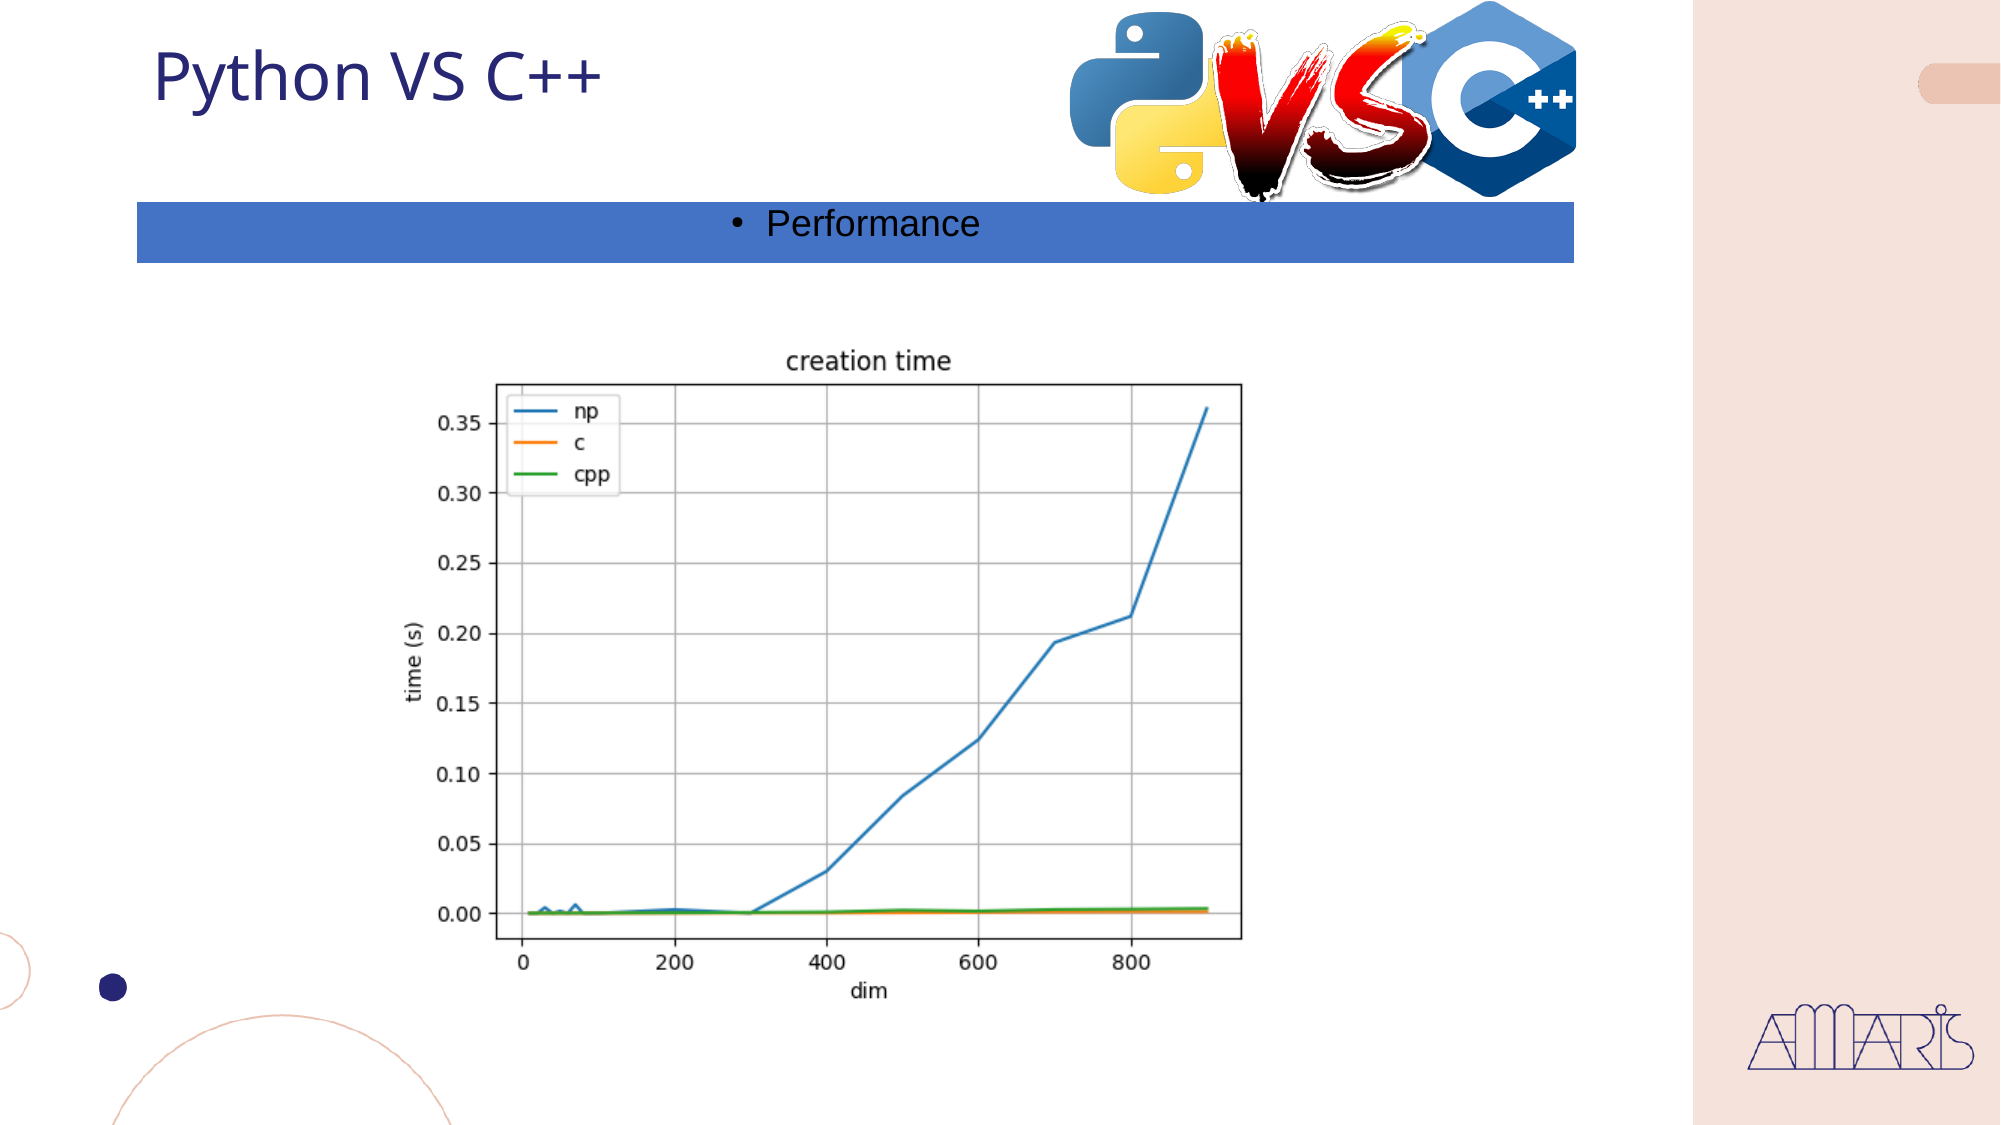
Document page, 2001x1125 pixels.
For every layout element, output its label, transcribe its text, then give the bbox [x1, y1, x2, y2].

table_header Performance [137, 202, 1574, 263]
picture [1069, 124, 1577, 216]
picture [376, 297, 1337, 1018]
text_box Python VS C++ [137, 35, 1577, 124]
picture [1069, 1, 1577, 35]
